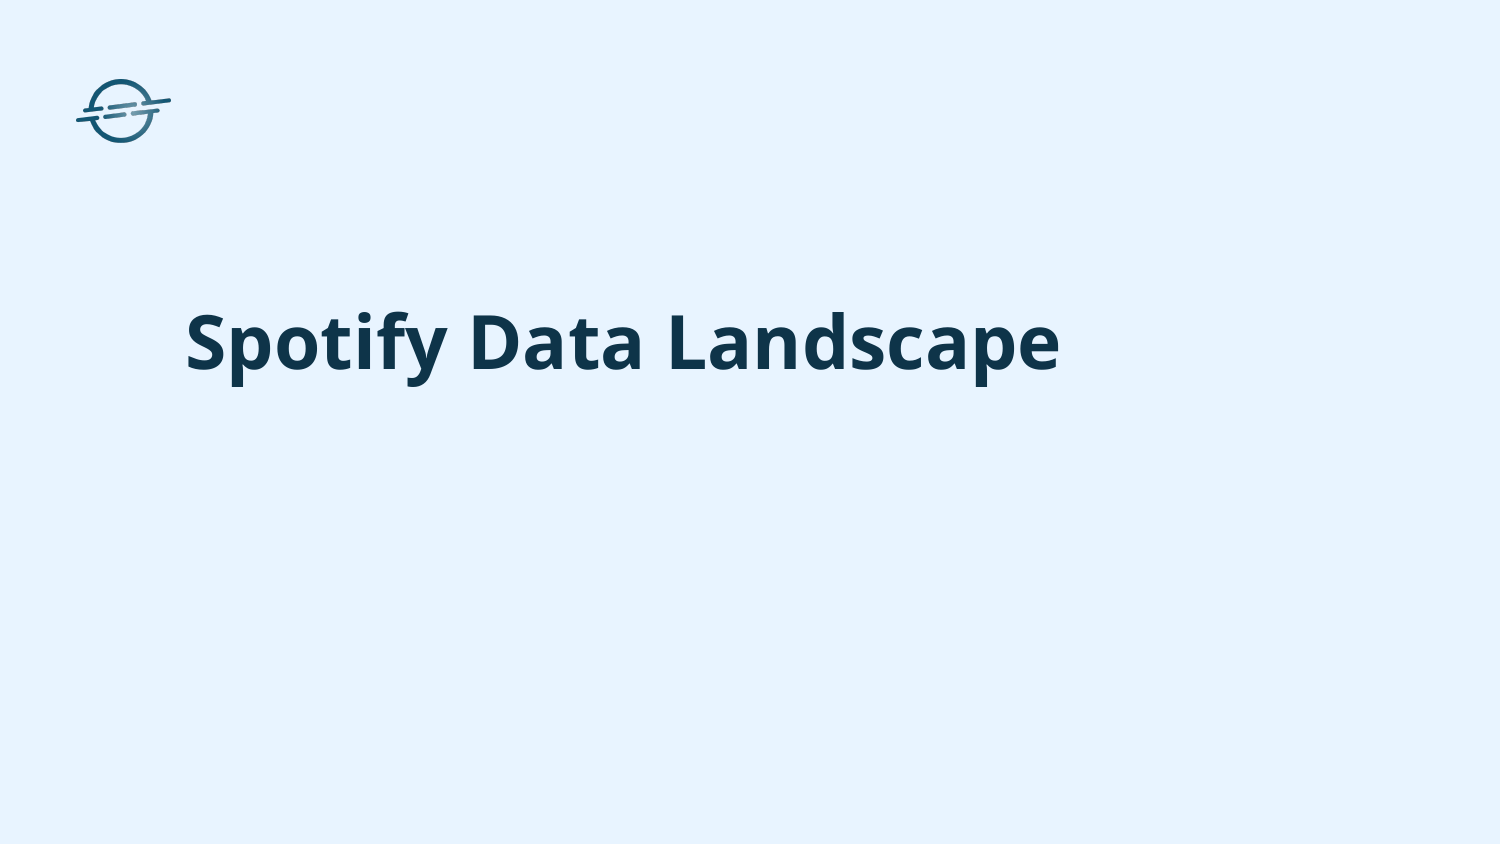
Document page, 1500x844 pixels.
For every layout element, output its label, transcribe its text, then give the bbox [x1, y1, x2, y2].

picture [76, 79, 171, 143]
title Spotify Data Landscape [170, 279, 1450, 509]
